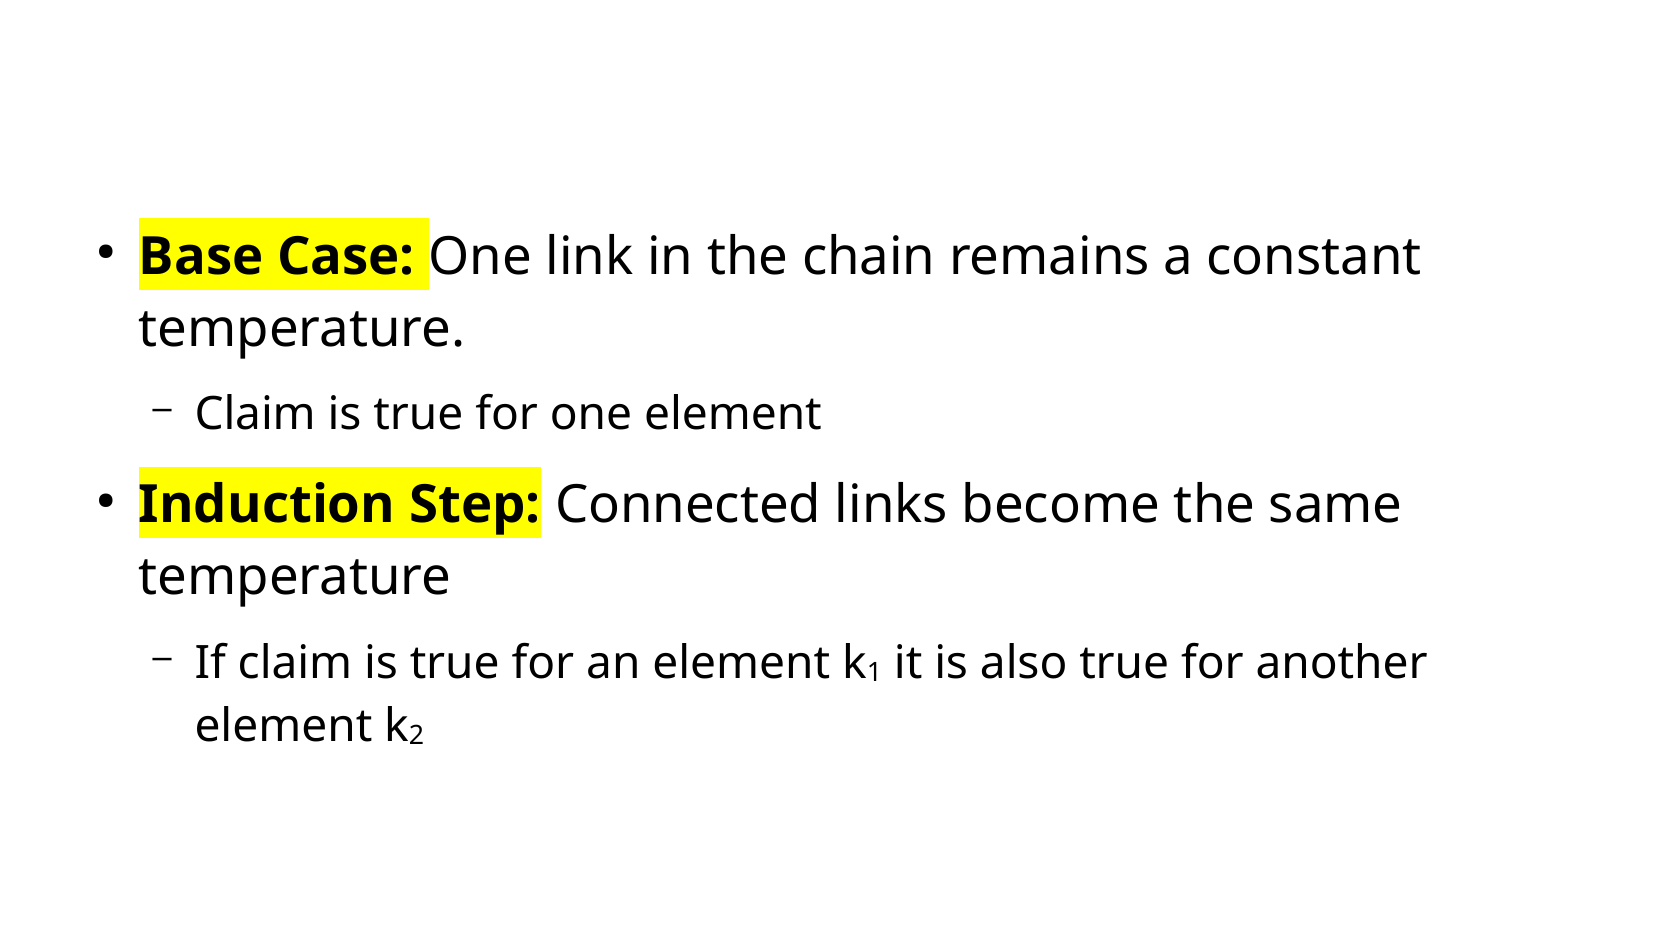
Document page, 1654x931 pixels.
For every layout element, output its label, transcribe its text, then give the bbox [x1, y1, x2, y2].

list Base Case: One link in the chain remains a constant temperature. Claim is true for one element Induction Step: Connected links become the same temperature If claim is true for an element k1 it is also true for another element k2 [82, 217, 1571, 758]
